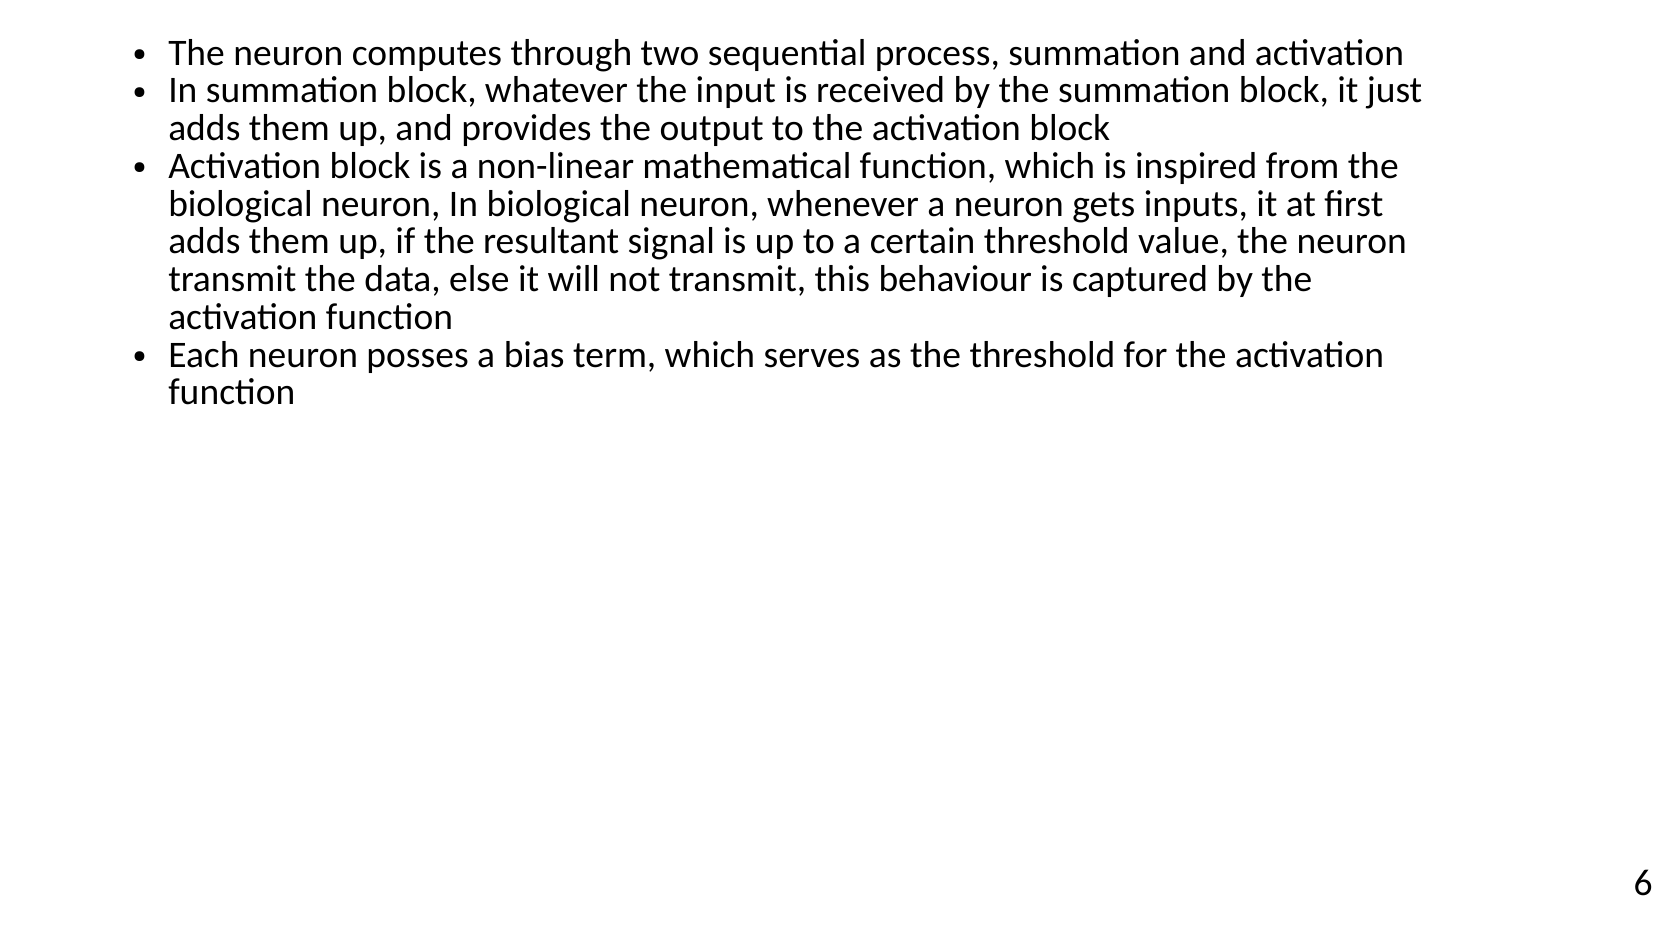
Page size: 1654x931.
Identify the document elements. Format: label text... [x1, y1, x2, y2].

text_box The neuron computes through two sequential process, summation and activation In summation block, whatever the input is received by the summation block, it just adds them up, and provides the output to the activation block Activation block is a non-linear mathematical function, which is inspired from the biological neuron, In biological neuron, whenever a neuron gets inputs, it at first adds them up, if the resultant signal is up to a certain threshold value, the neuron transmit the data, else it will not transmit, this behaviour is captured by the activation function Each neuron posses a bias term, which serves as the threshold for the activation function [118, 29, 1447, 573]
text_box <number> [1479, 860, 1654, 931]
